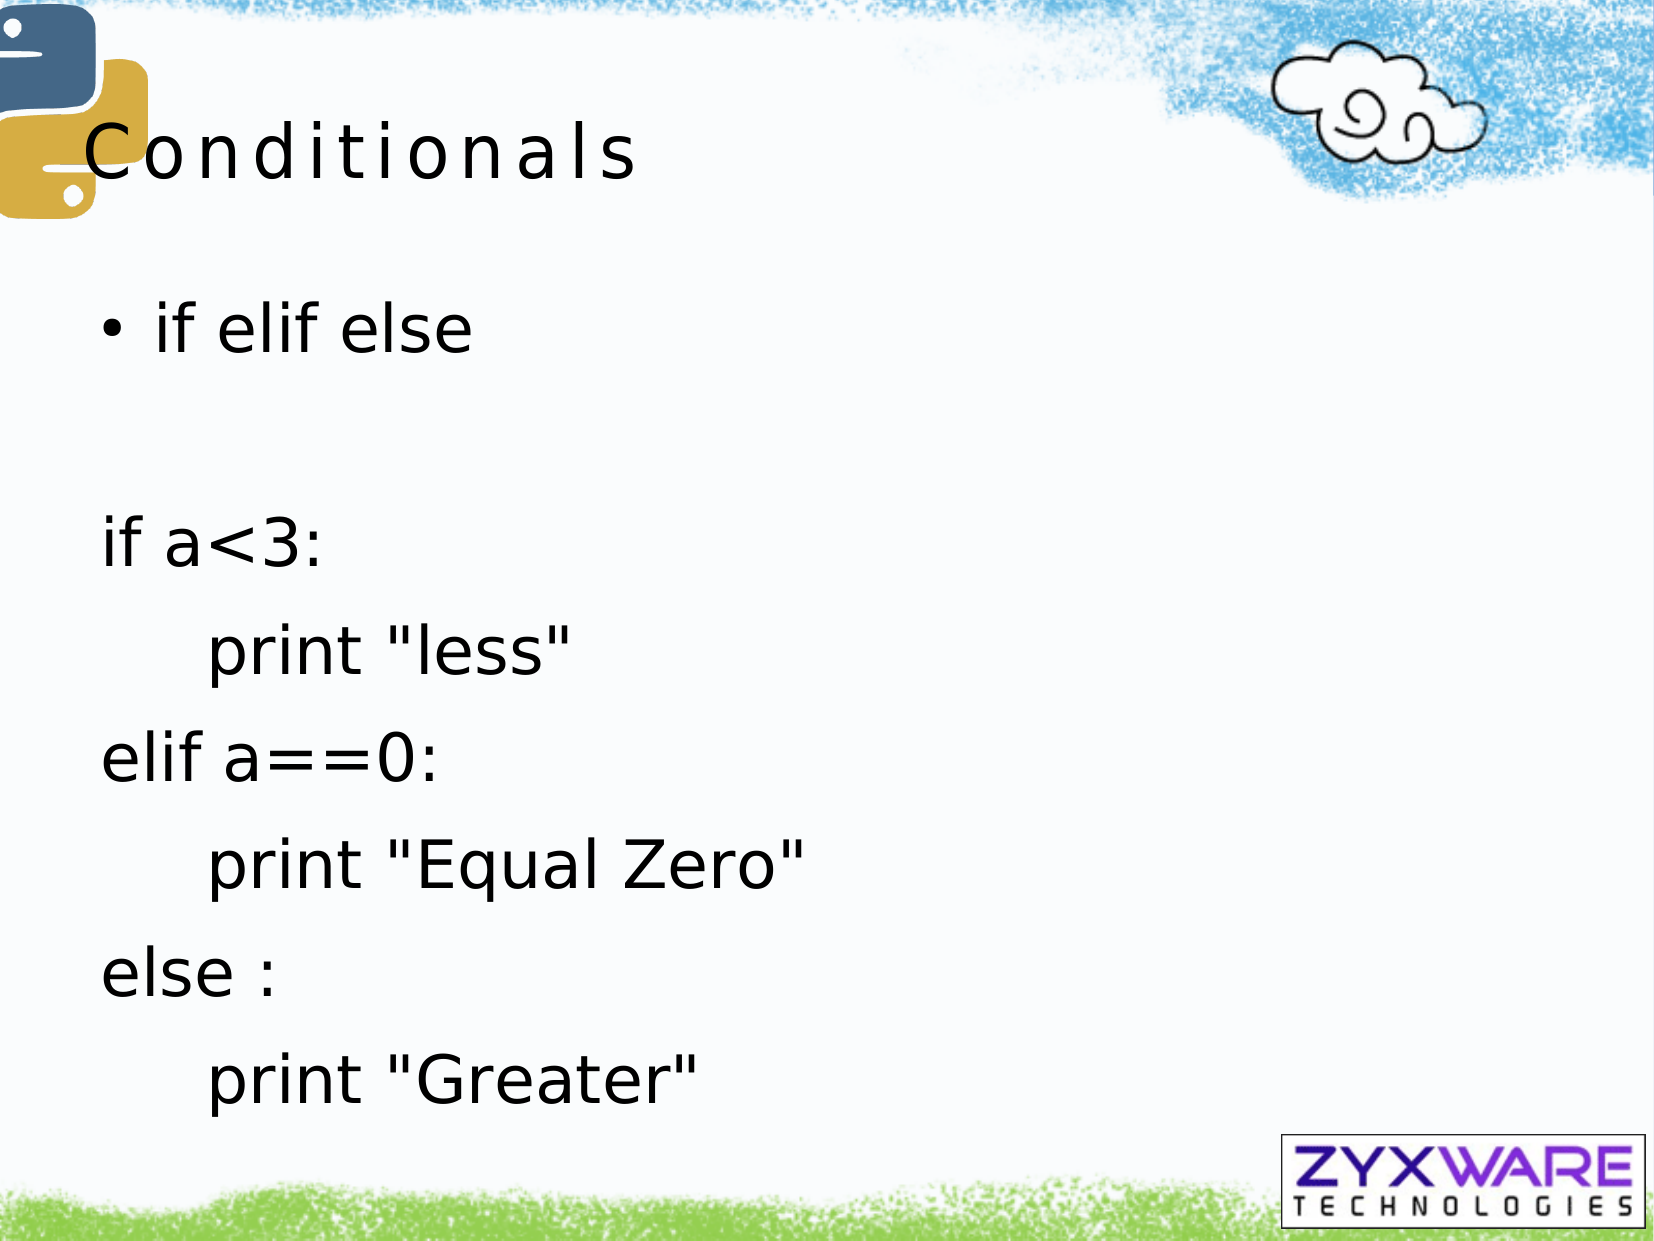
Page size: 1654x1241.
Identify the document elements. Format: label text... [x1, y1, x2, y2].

picture [0, 0, 1654, 1241]
title Conditionals [82, 49, 1571, 257]
list if elif else if a<3: print "less" elif a==0: print "Equal Zero" else : print "Greater" [82, 290, 1571, 1120]
